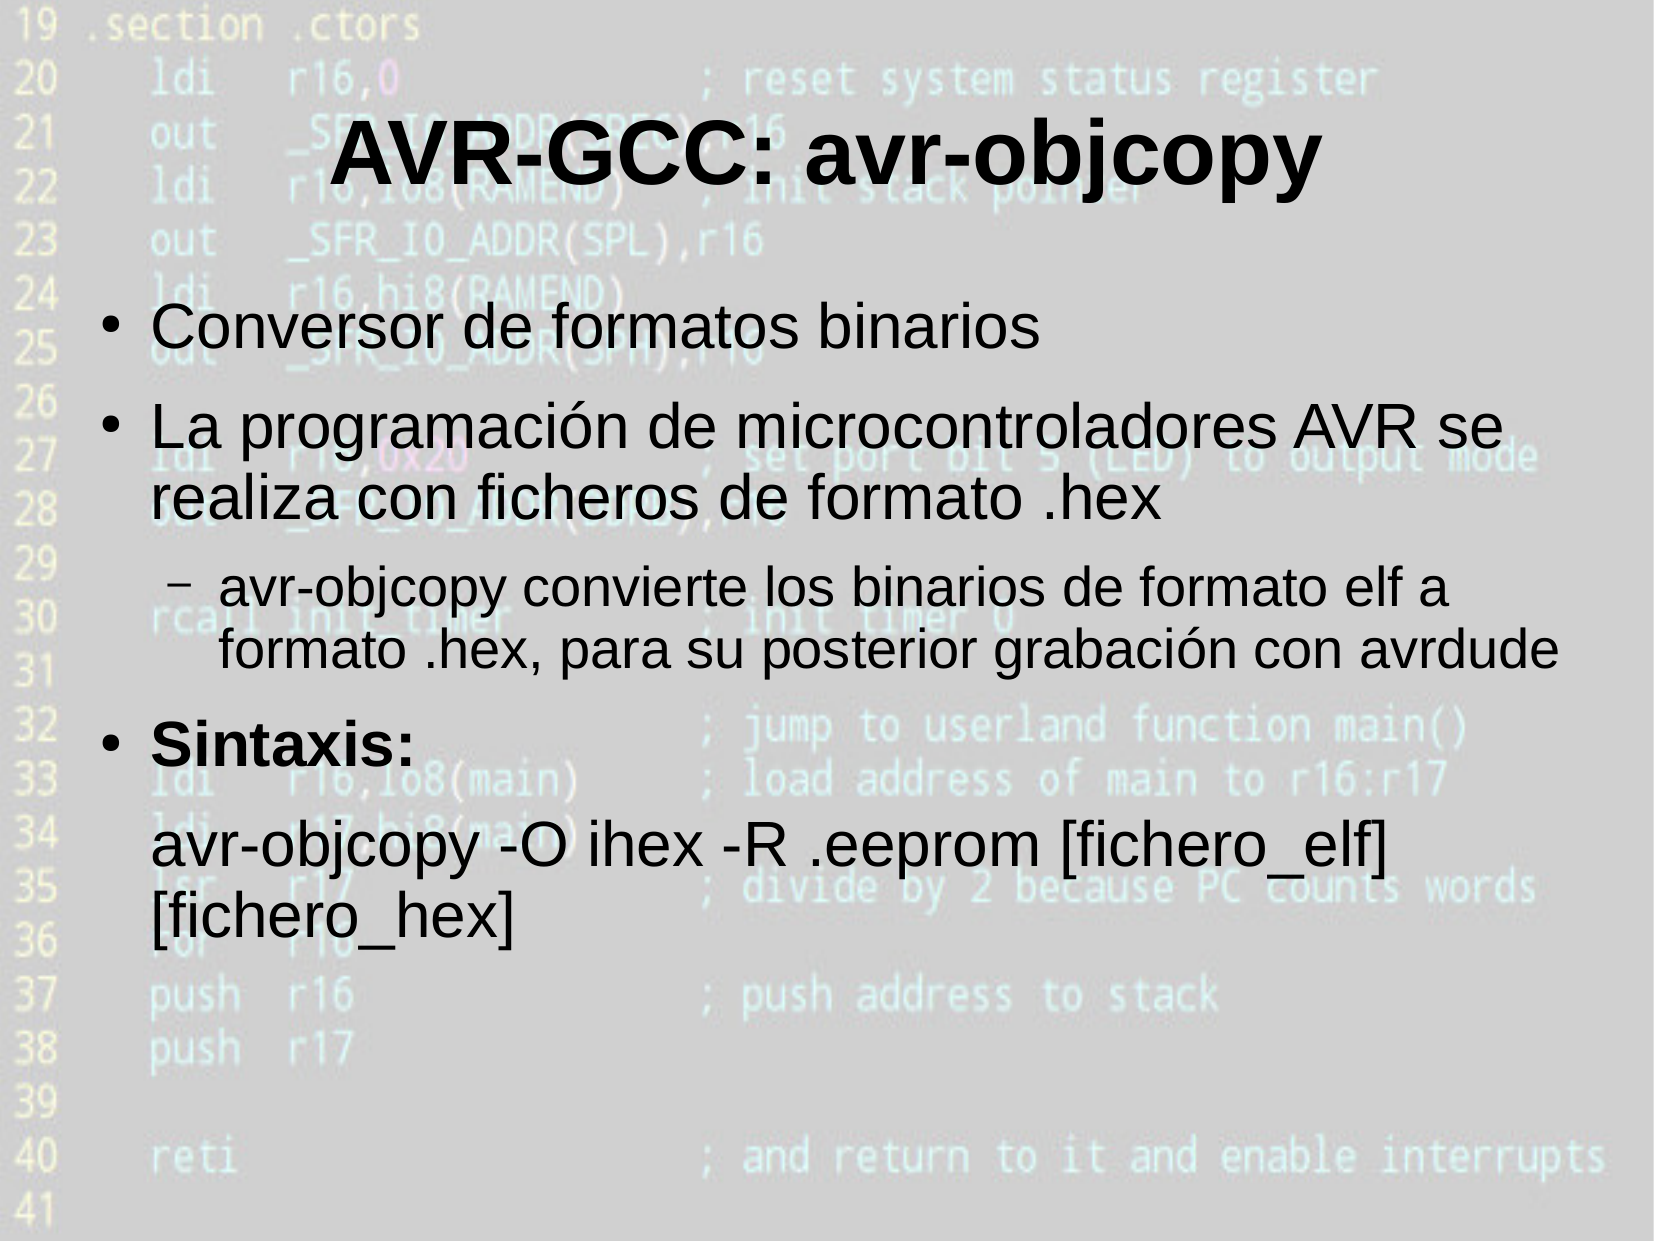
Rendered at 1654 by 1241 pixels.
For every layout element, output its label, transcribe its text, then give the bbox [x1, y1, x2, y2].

list Conversor de formatos binarios La programación de microcontroladores AVR se realiza con ficheros de formato .hex avr-objcopy convierte los binarios de formato elf a formato .hex, para su posterior grabación con avrdude Sintaxis: avr-objcopy -O ihex -R .eeprom [fichero_elf] [fichero_hex] [82, 290, 1571, 1010]
picture [0, 0, 1654, 1241]
title AVR-GCC: avr-objcopy [82, 49, 1571, 257]
